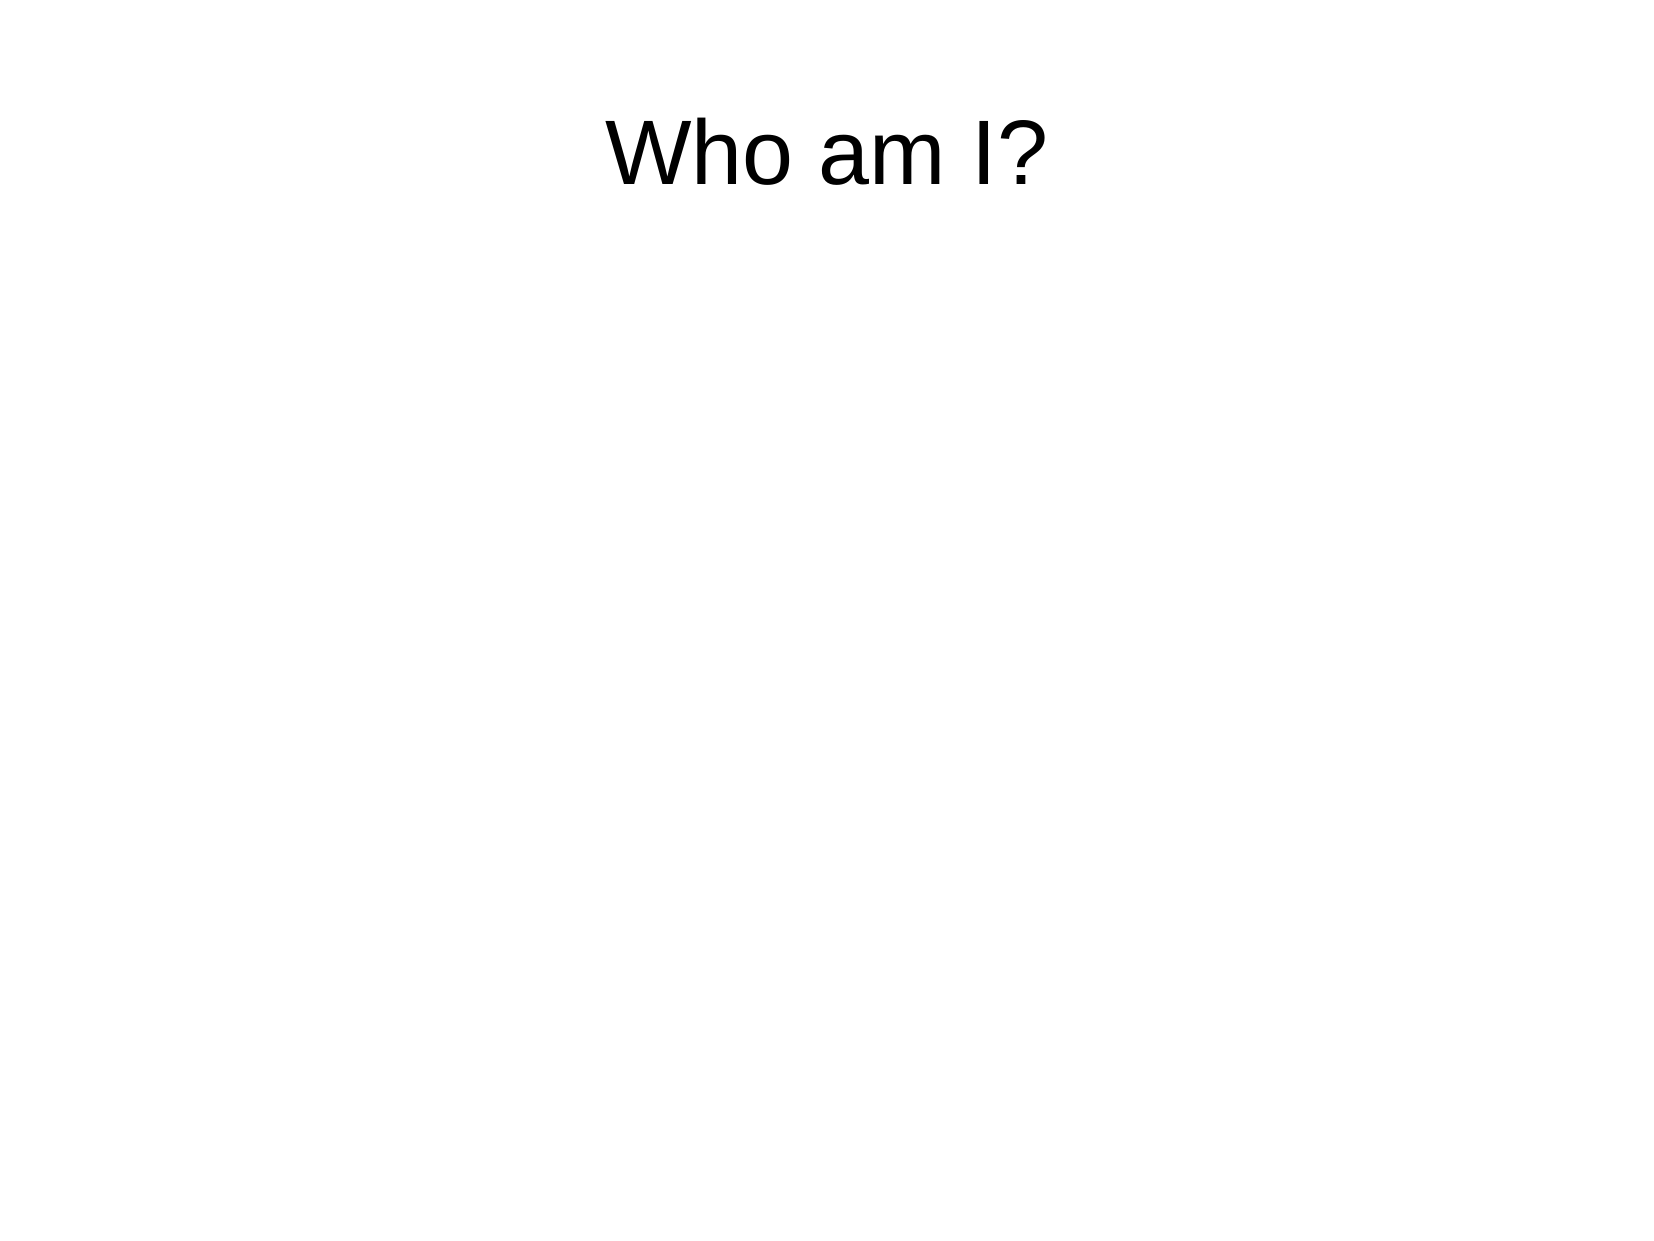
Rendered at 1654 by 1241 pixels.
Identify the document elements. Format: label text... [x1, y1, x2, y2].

title Who am I? [82, 49, 1571, 257]
